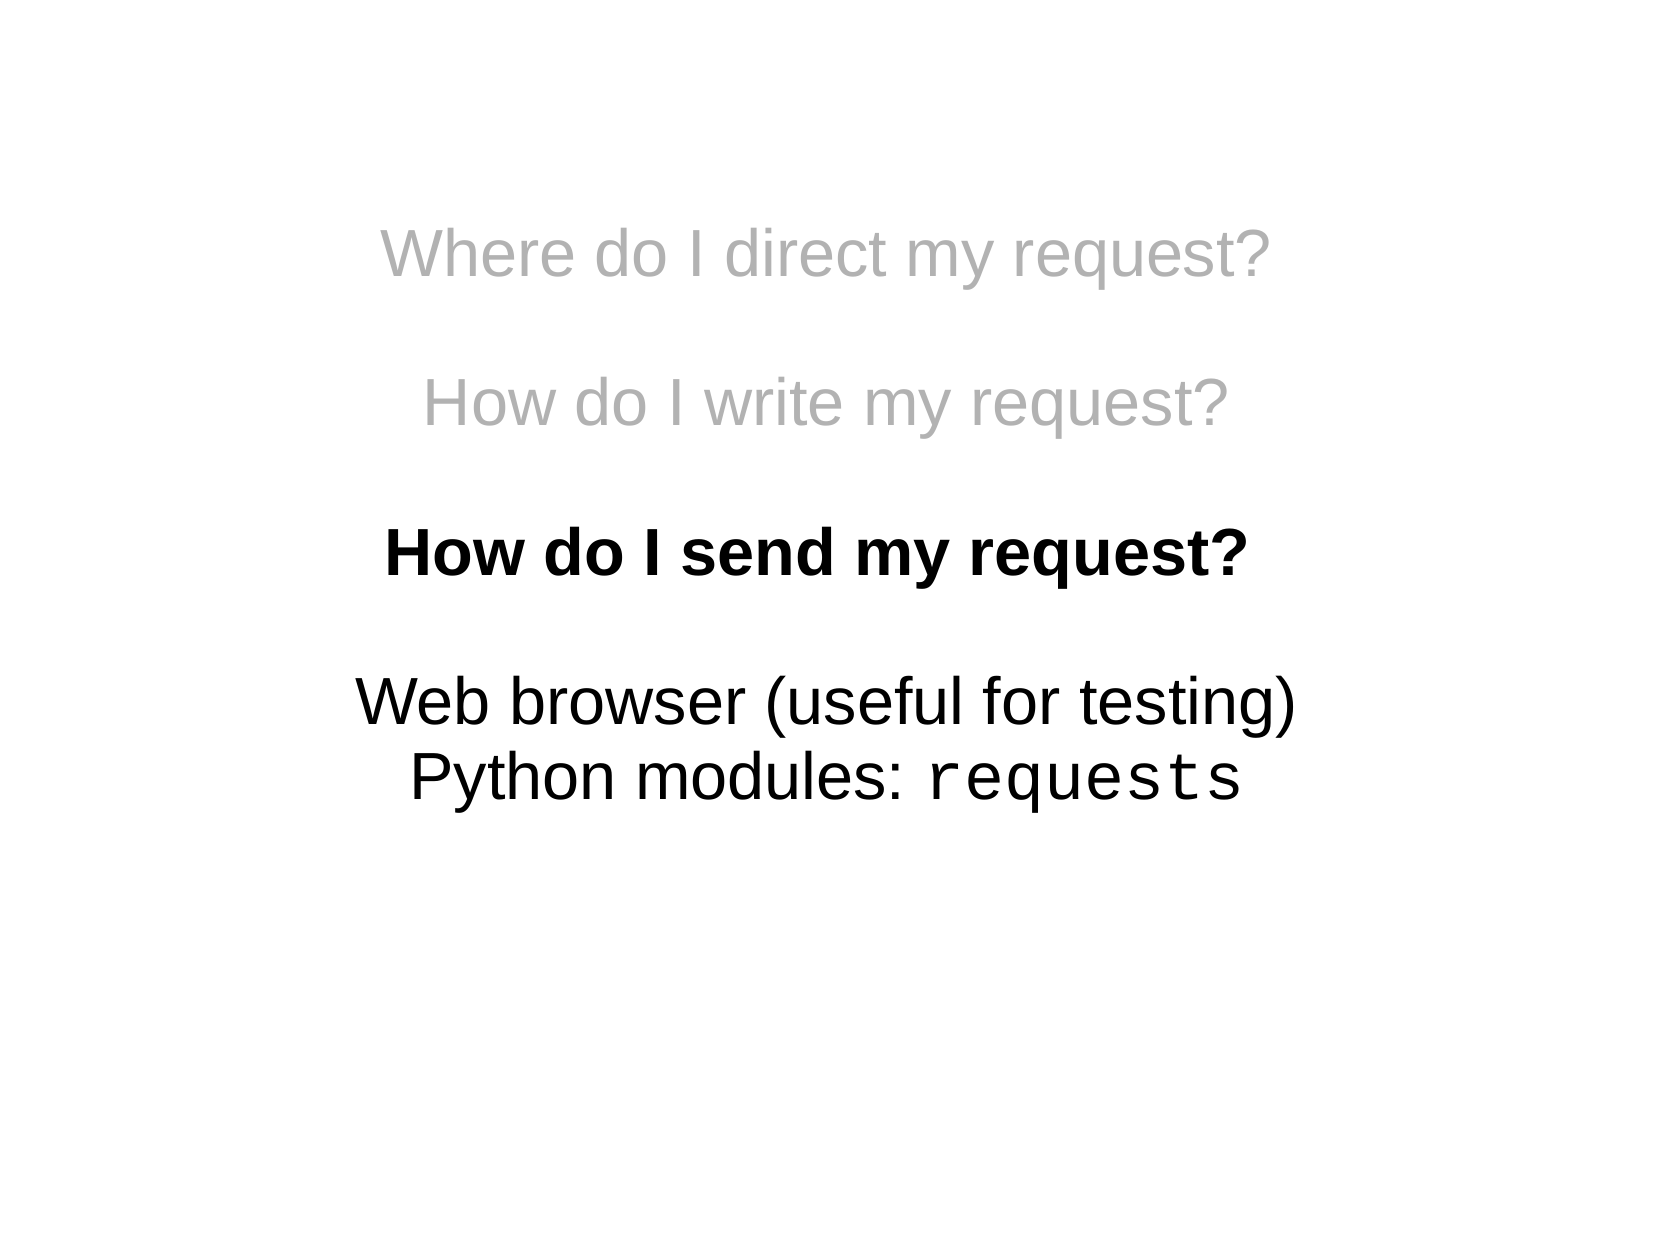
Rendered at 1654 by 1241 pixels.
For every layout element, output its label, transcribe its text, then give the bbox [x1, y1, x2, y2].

subtitle Where do I direct my request? How do I write my request? How do I send my request? Web browser (useful for testing) Python modules: requests [82, 75, 1571, 1036]
